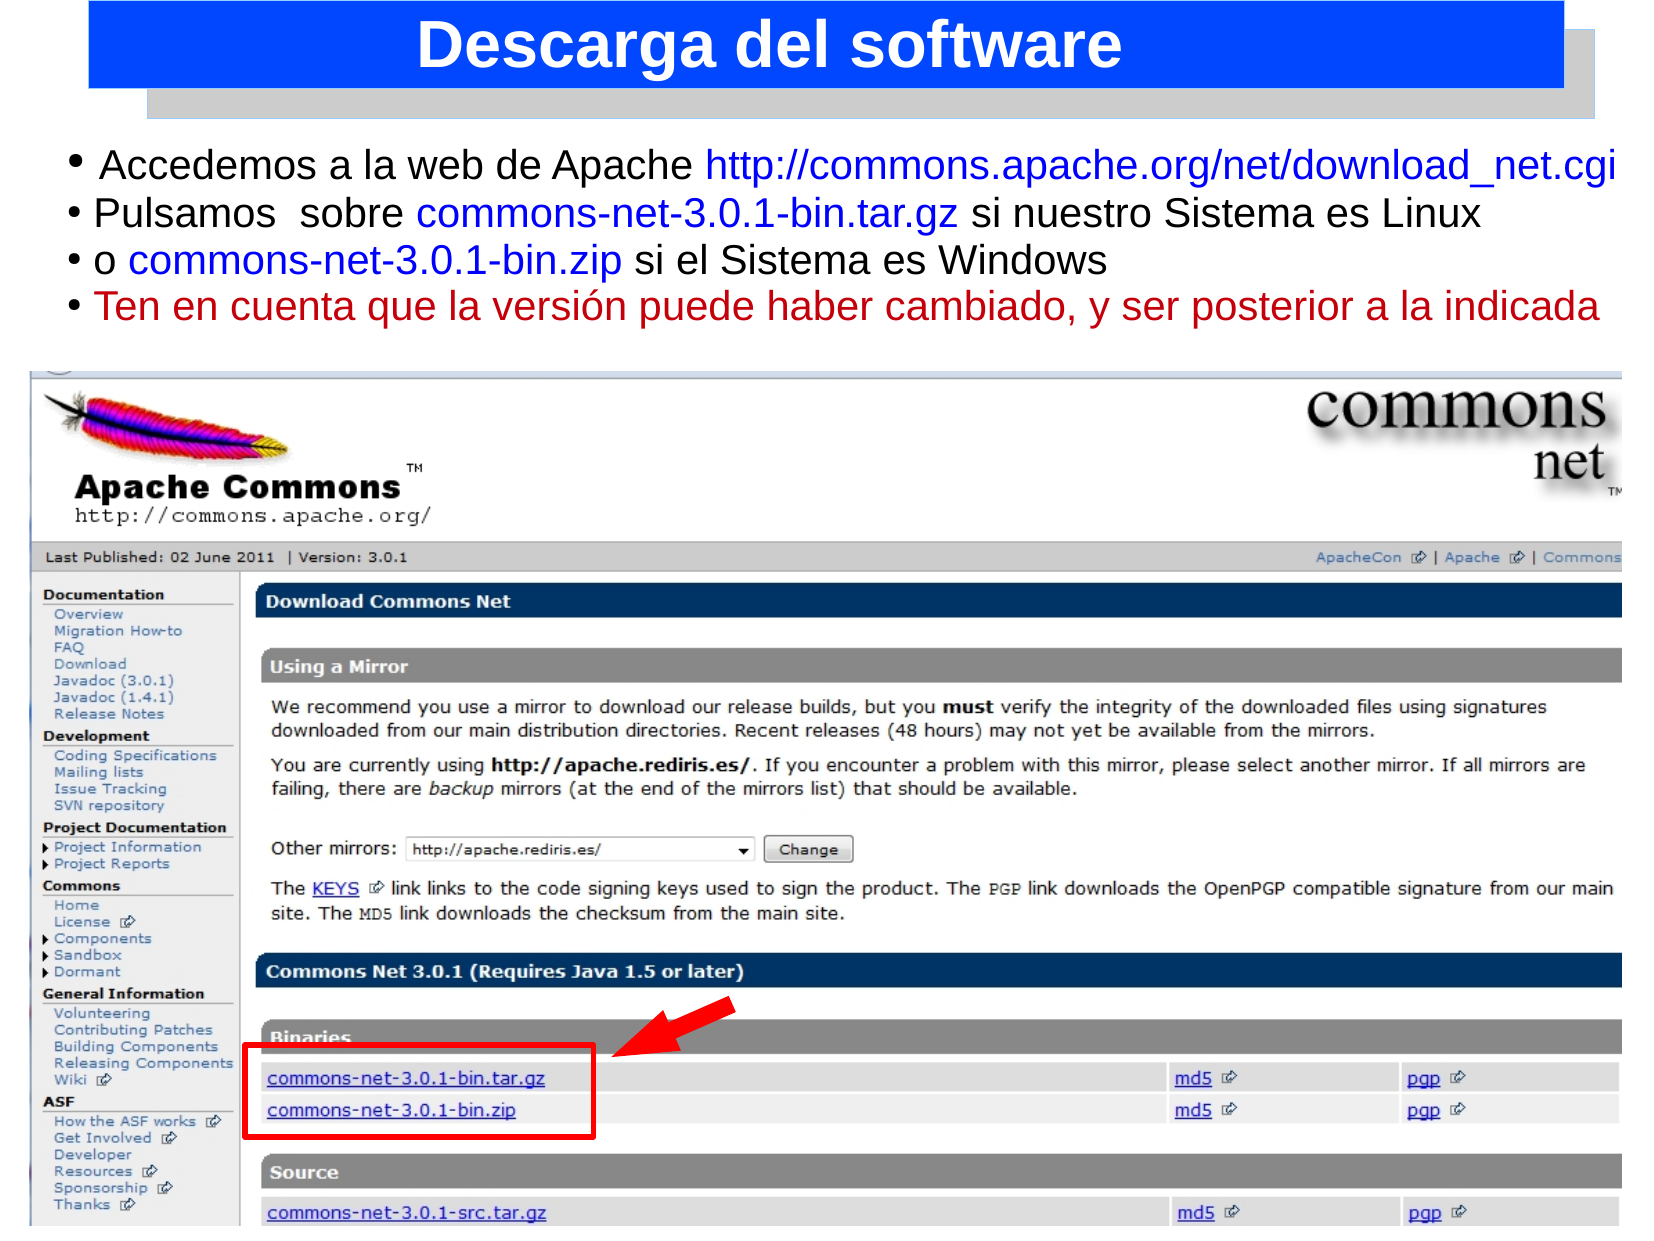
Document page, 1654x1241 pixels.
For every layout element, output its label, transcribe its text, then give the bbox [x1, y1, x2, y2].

picture [29, 371, 1622, 1226]
text_box [147, 29, 1595, 119]
text_box Descarga del software [88, 0, 1565, 89]
text_box Accedemos a la web de Apache http://commons.apache.org/net/download_net.cgi Pulsamos sobre commons-net-3.0.1-bin.tar.gz si nuestro Sistema es Linux o commons-net-3.0.1-bin.zip si el Sistema es Windows Ten en cuenta que la versión puede haber cambiado, y ser posterior a la indicada [52, 126, 1639, 340]
